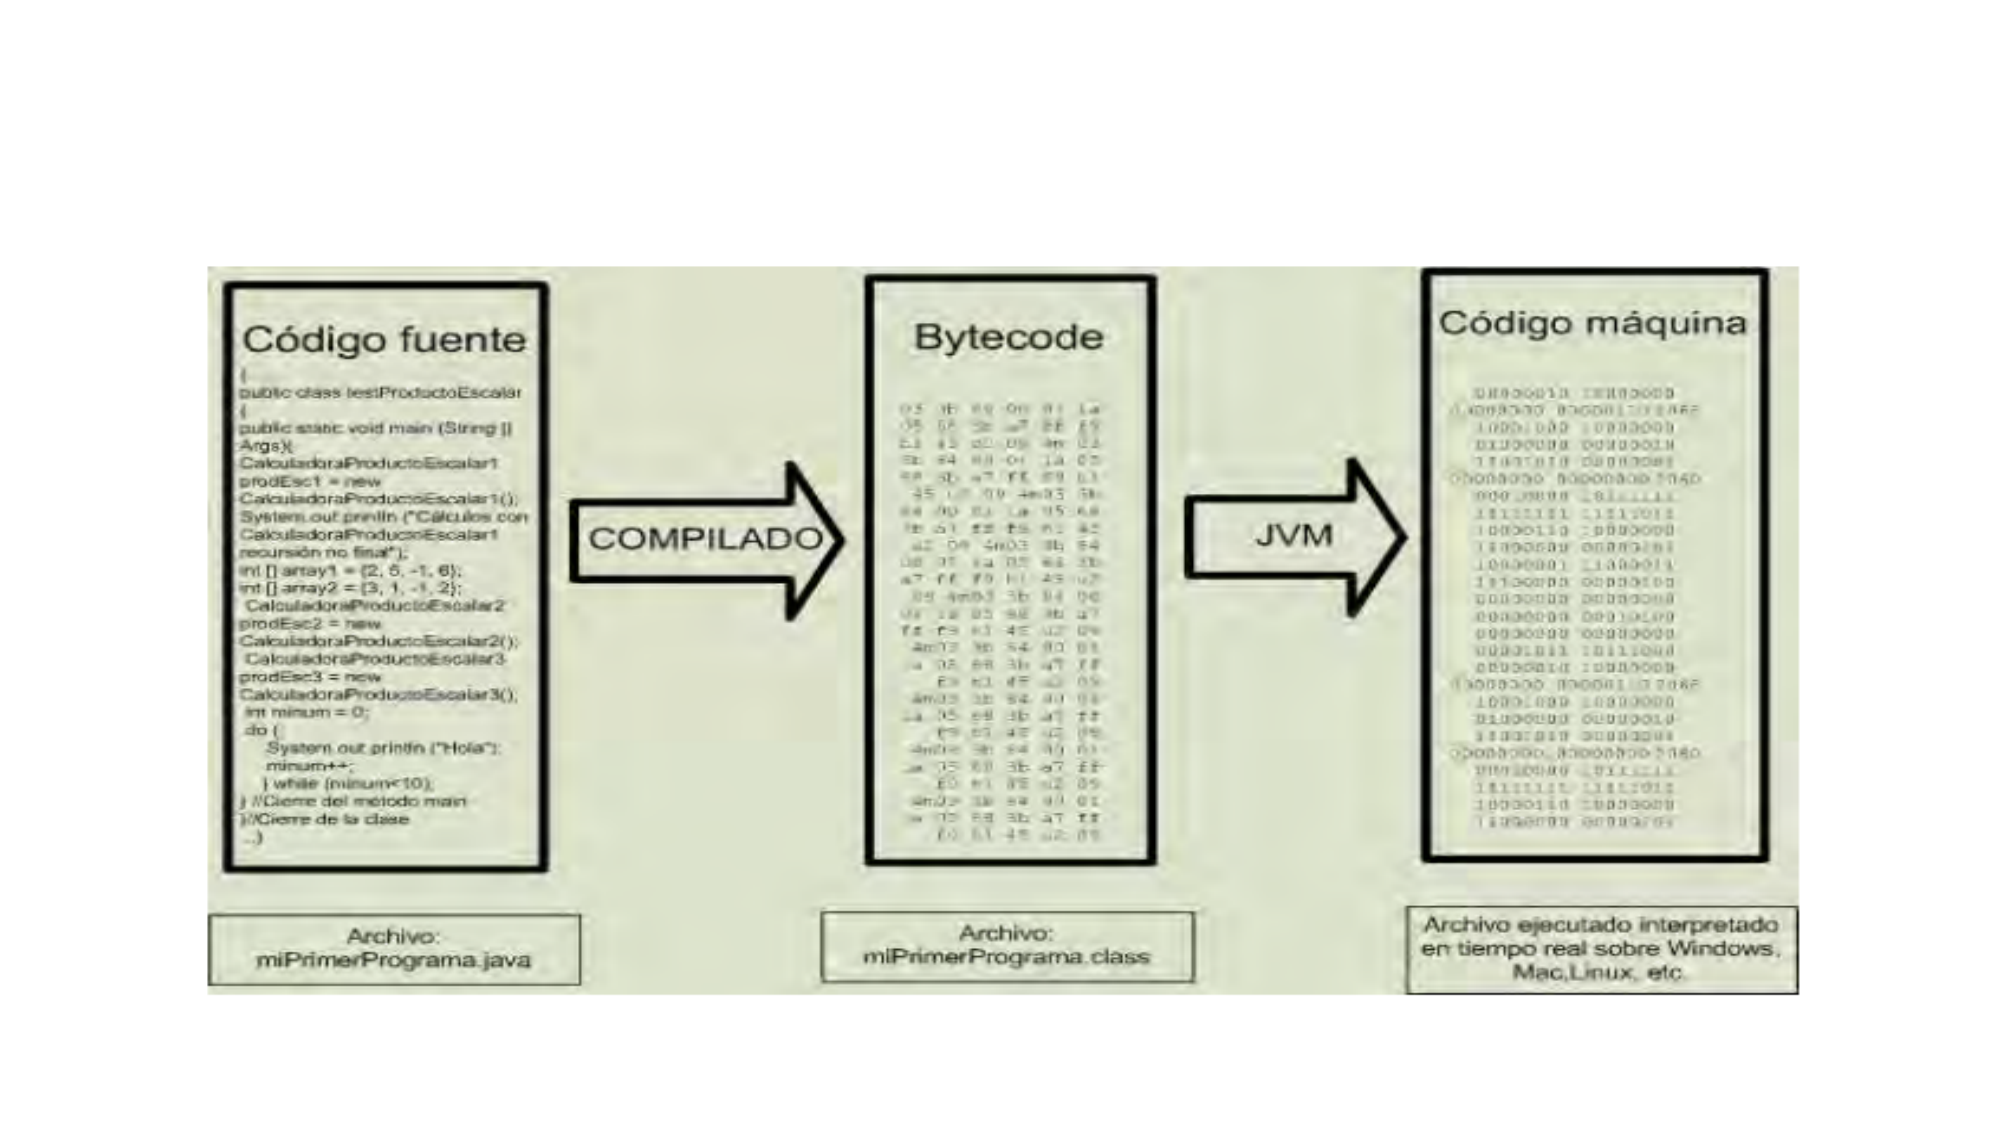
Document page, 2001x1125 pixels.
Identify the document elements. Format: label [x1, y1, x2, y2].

picture [206, 265, 1802, 997]
